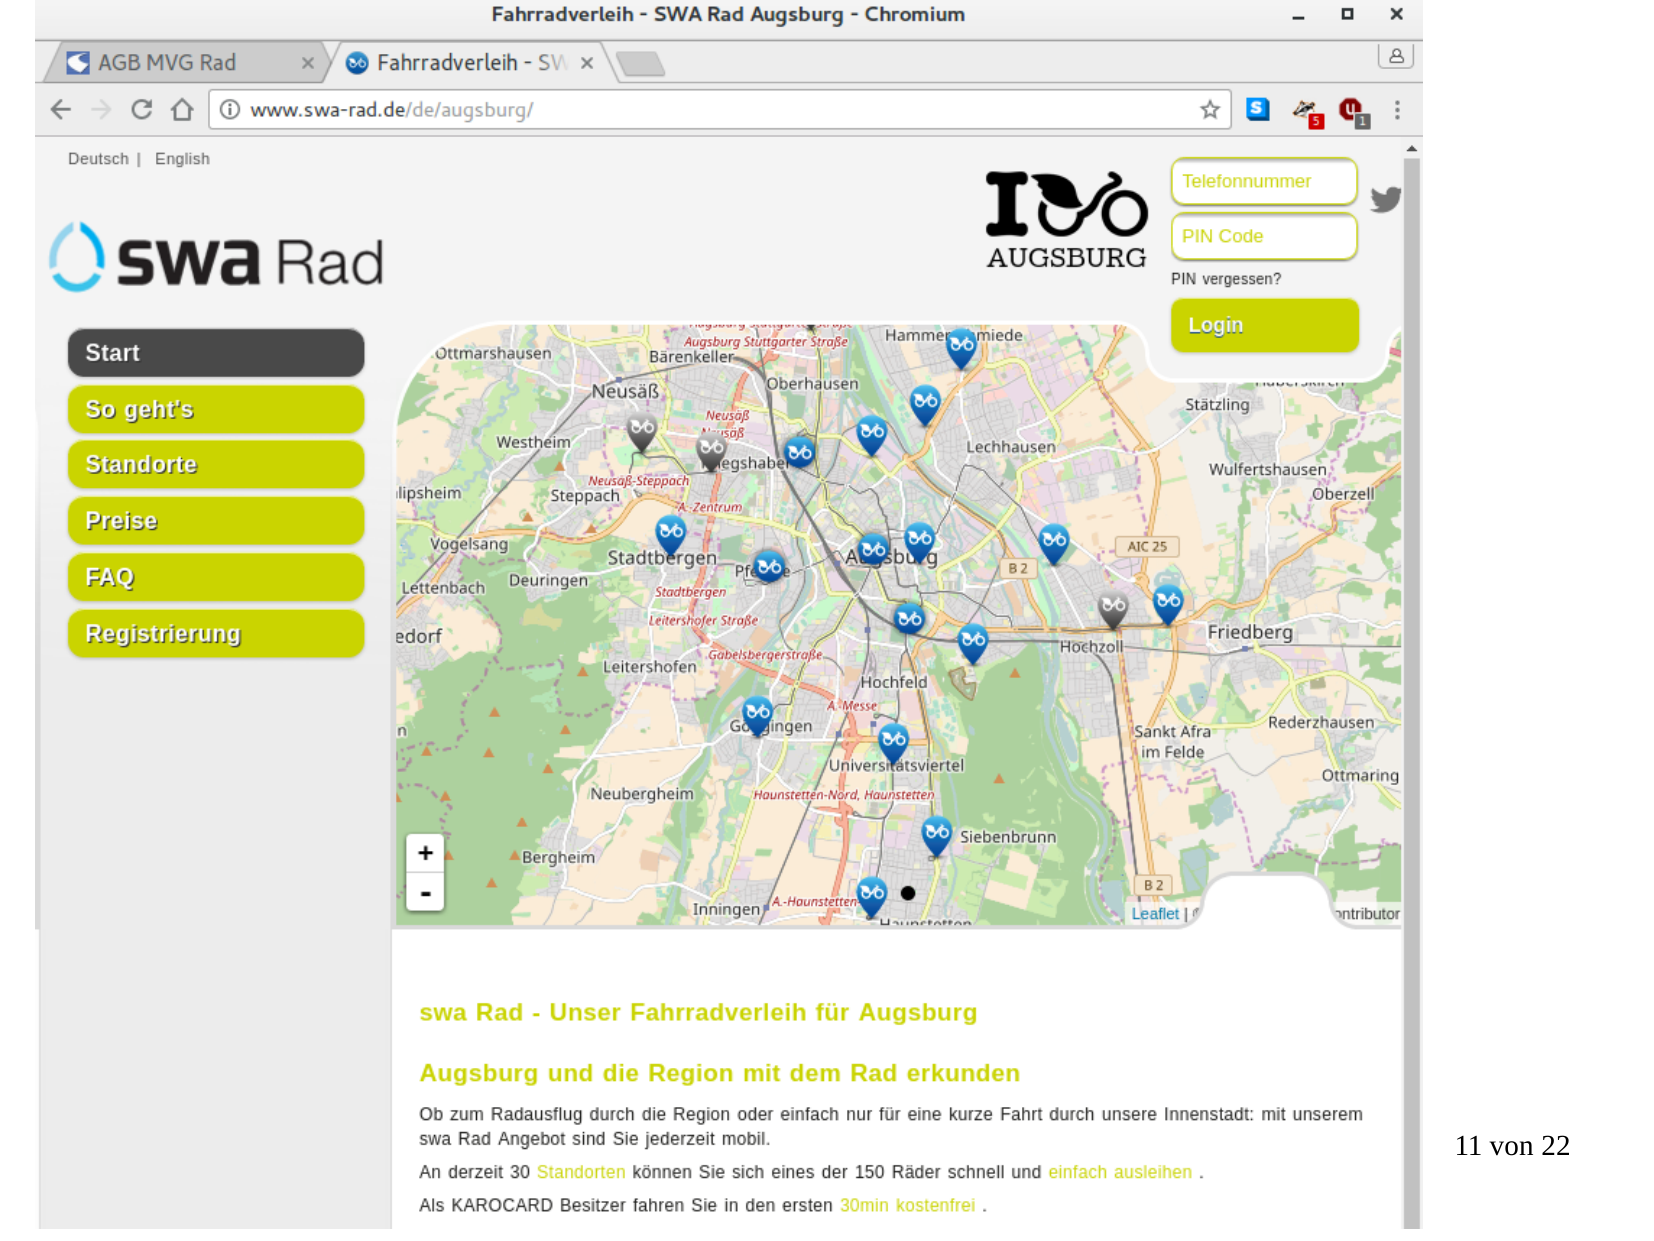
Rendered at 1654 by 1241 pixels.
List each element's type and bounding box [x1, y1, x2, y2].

picture [35, 0, 1423, 1229]
